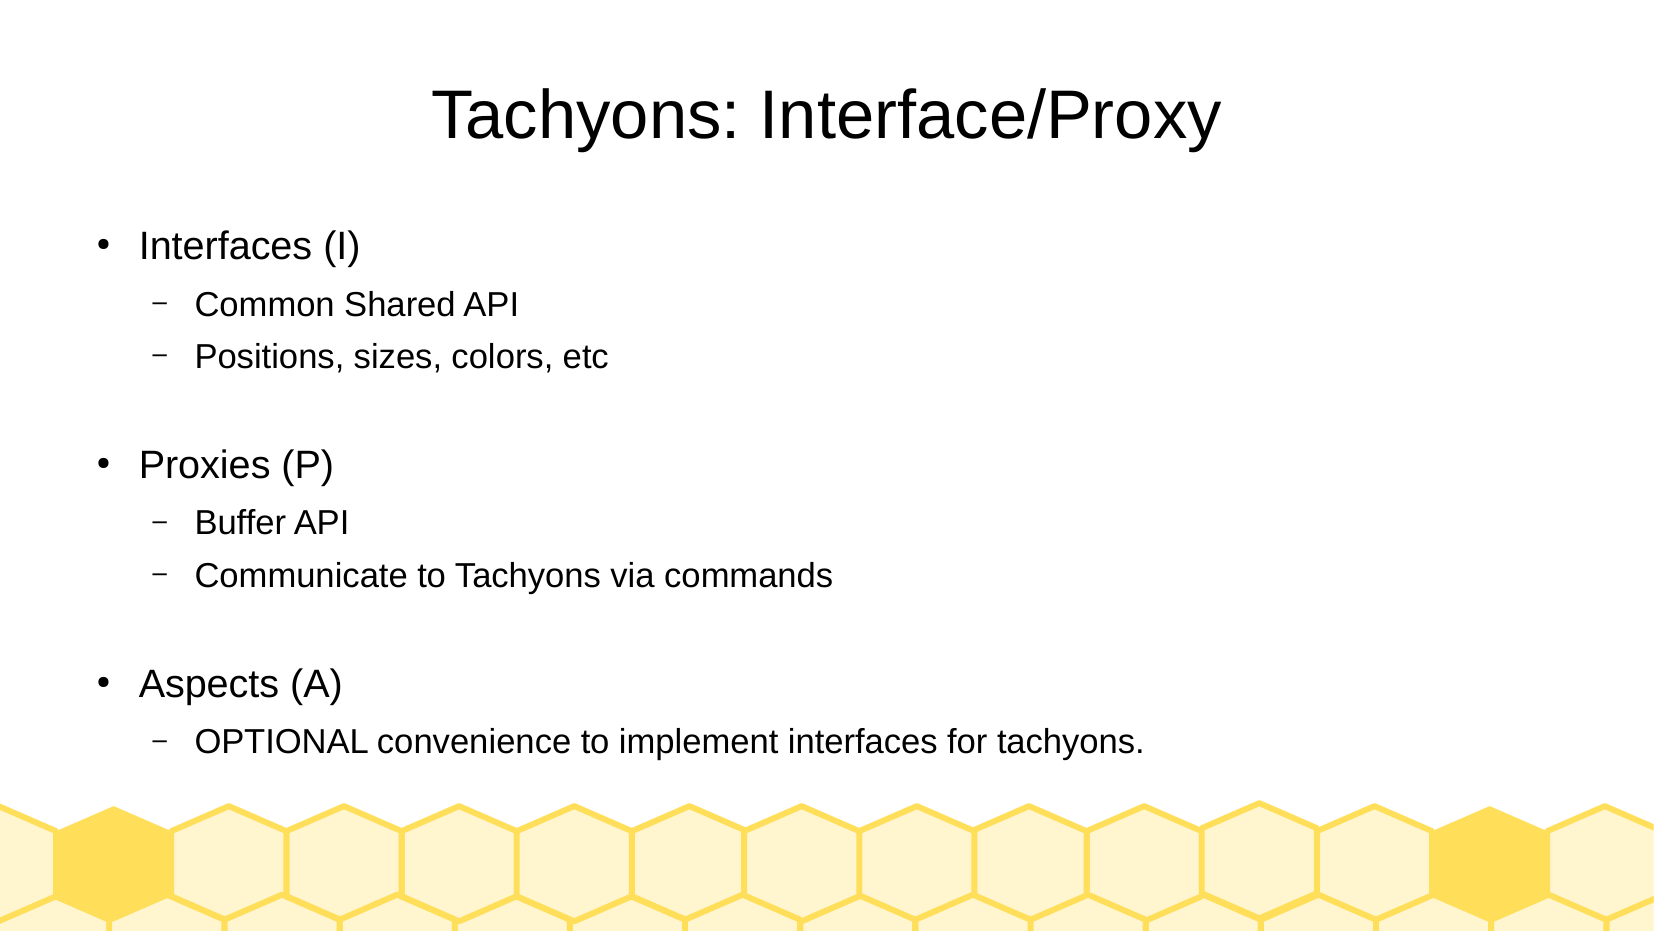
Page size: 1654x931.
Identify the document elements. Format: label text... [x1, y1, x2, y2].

title Tachyons: Interface/Proxy [82, 37, 1571, 193]
list Interfaces (I) Common Shared API Positions, sizes, colors, etc Proxies (P) Buffer API Communicate to Tachyons via commands Aspects (A) OPTIONAL convenience to implement interfaces for tachyons. [82, 223, 1571, 763]
